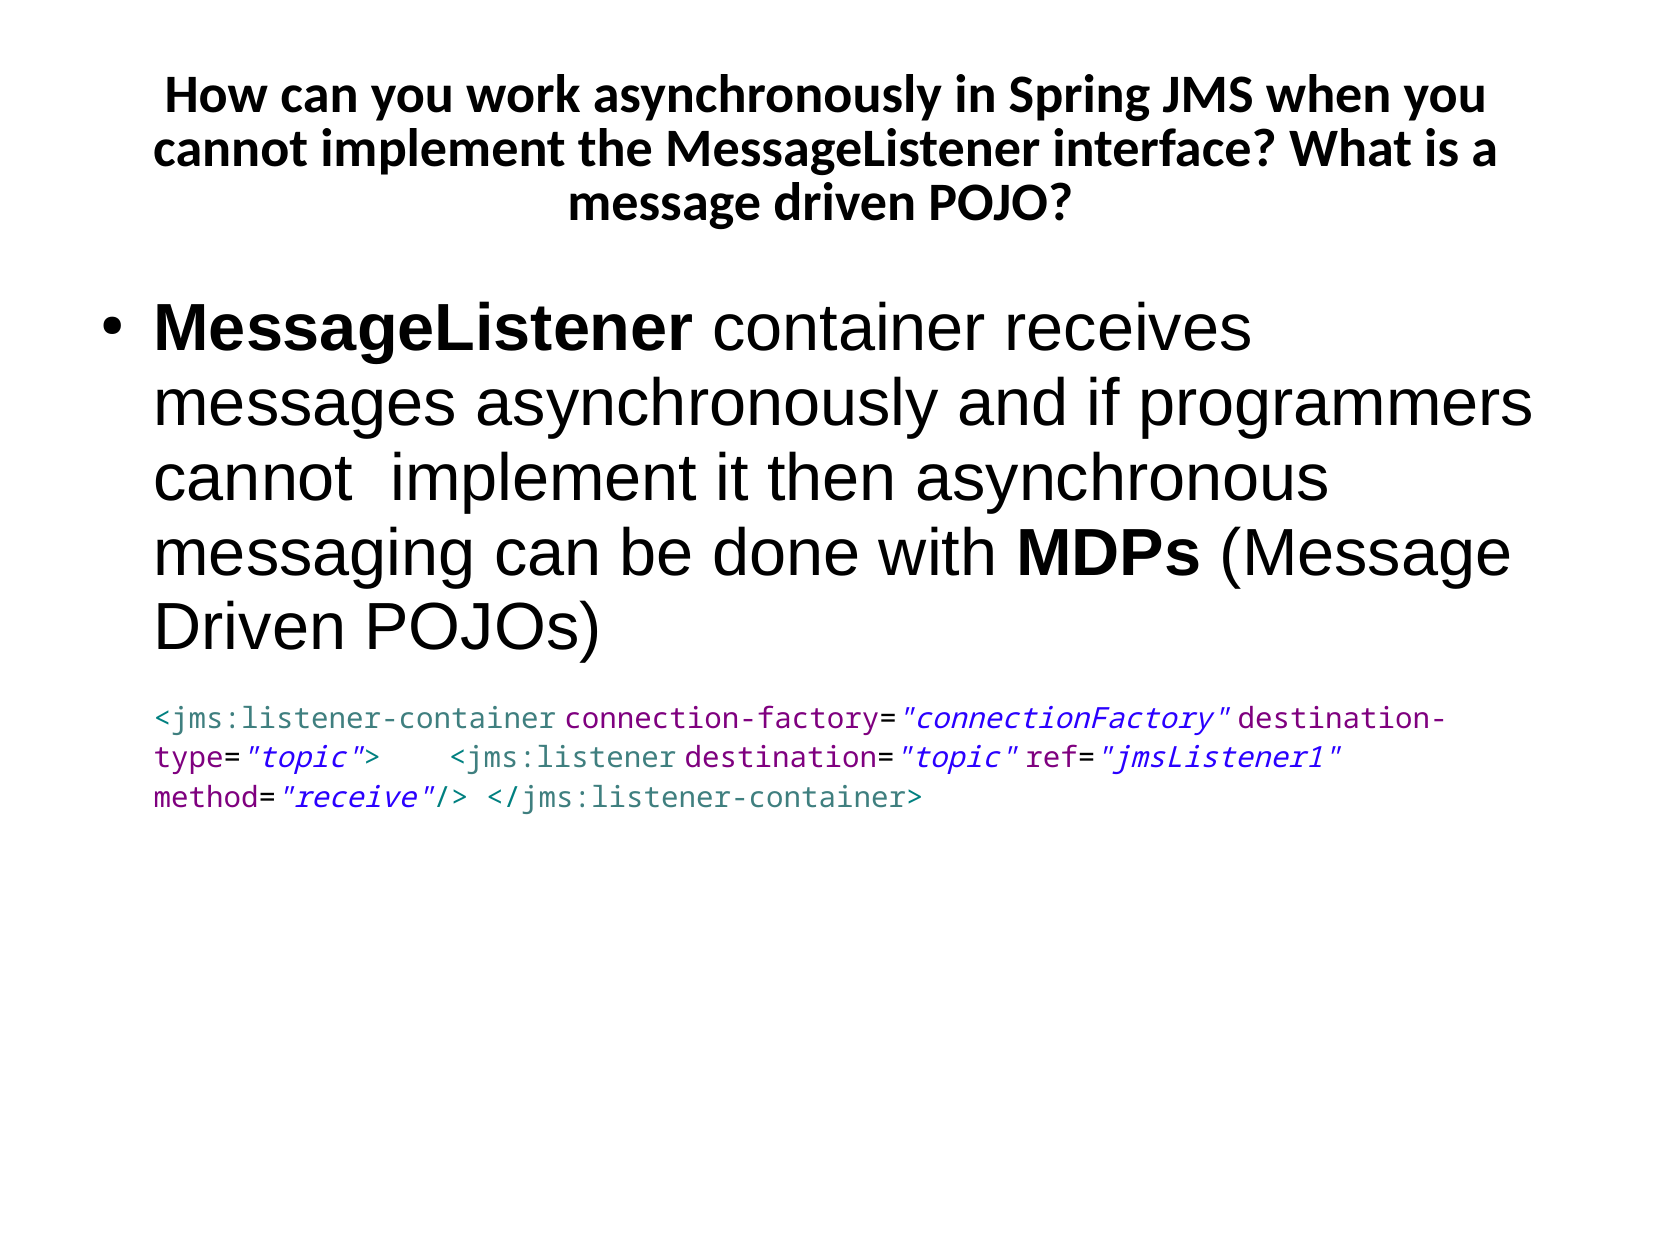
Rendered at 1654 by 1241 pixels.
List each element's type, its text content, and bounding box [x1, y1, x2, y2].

list MessageListener container receives messages asynchronously and if programmers cannot implement it then asynchronous messaging can be done with MDPs (Message Driven POJOs) <jms:listener-container connection-factory="connectionFactory" destination-type="topic"> <jms:listener destination="topic" ref="jmsListener1" method="receive"/> </jms:listener-container> [82, 290, 1571, 1153]
title How can you work asynchronously in Spring JMS when you cannot implement the MessageListener interface? What is a message driven POJO? [82, 49, 1571, 257]
